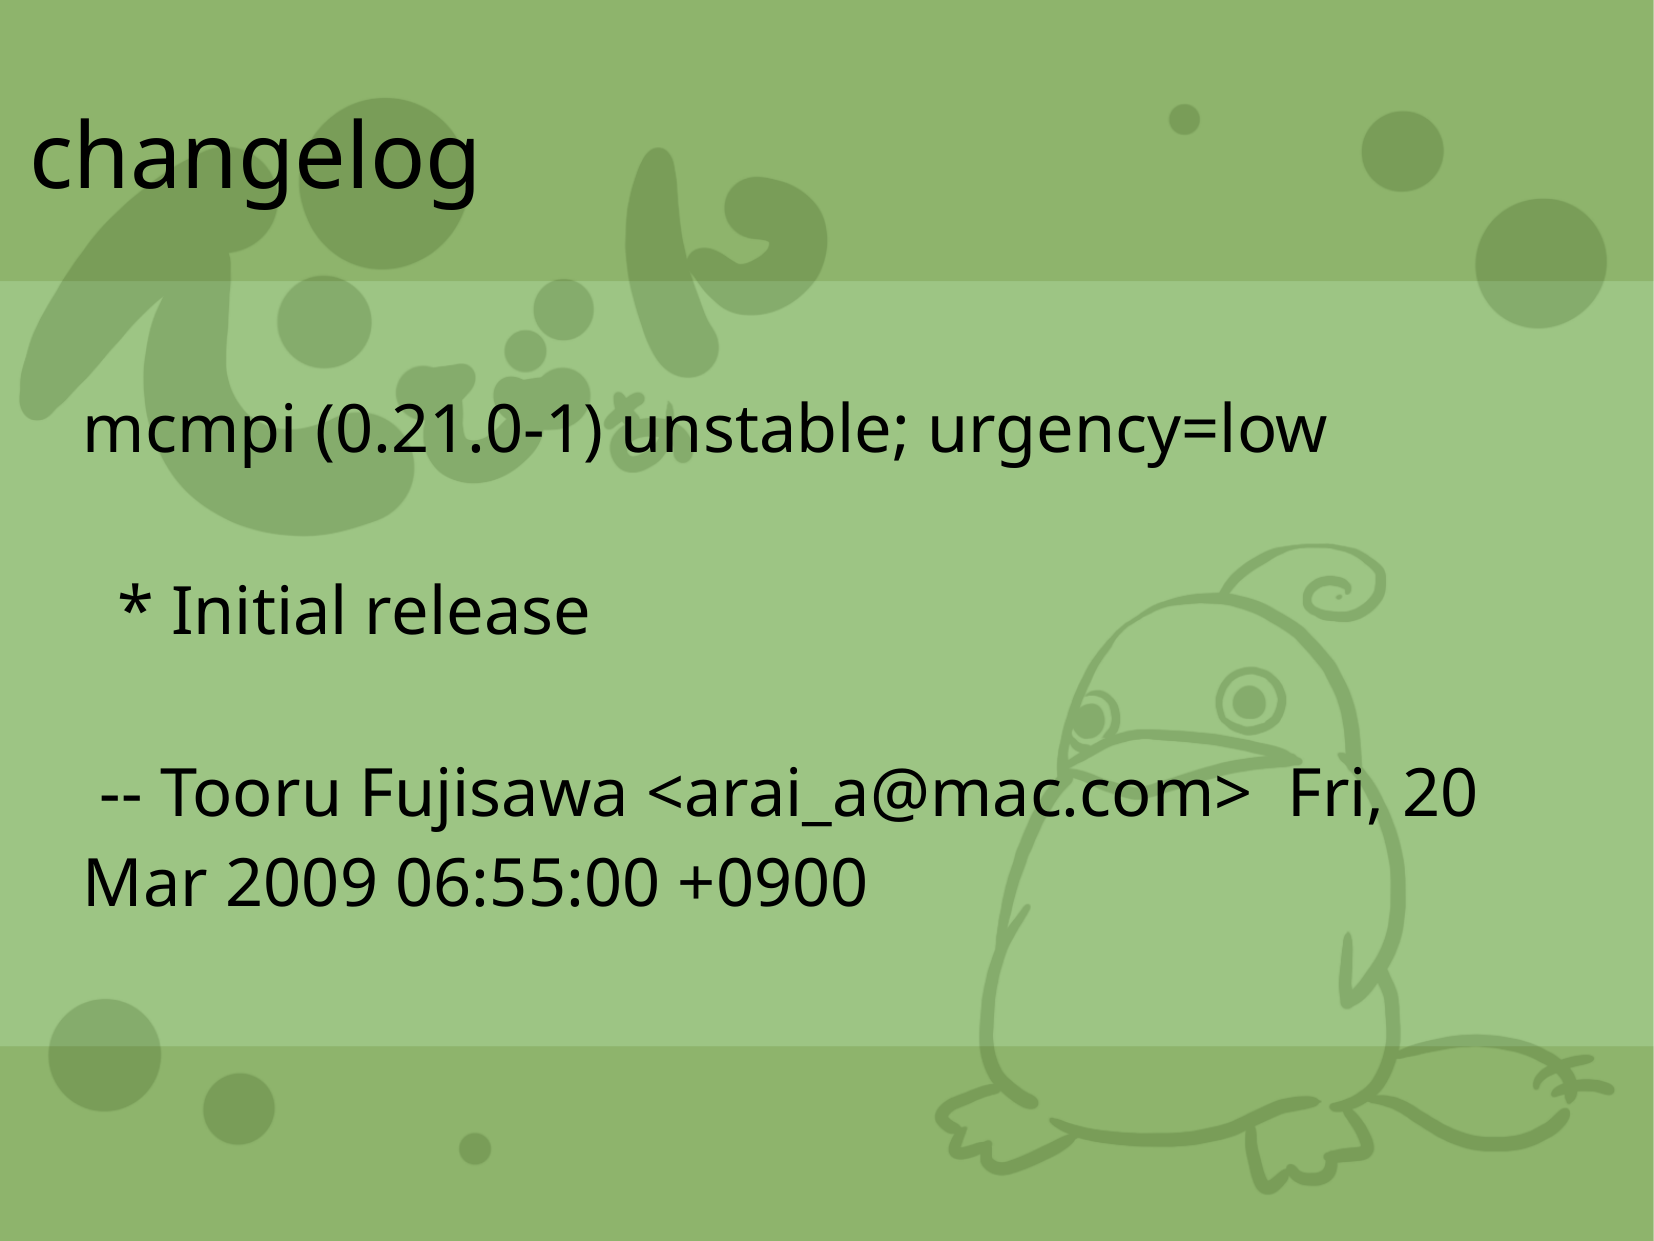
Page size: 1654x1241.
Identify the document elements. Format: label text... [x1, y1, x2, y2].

picture [0, 0, 1654, 1241]
subtitle mcmpi (0.21.0-1) unstable; urgency=low * Initial release -- Tooru Fujisawa <arai_a@mac.com> Fri, 20 Mar 2009 06:55:00 +0900 [82, 297, 1571, 1102]
title changelog [29, 49, 1625, 257]
